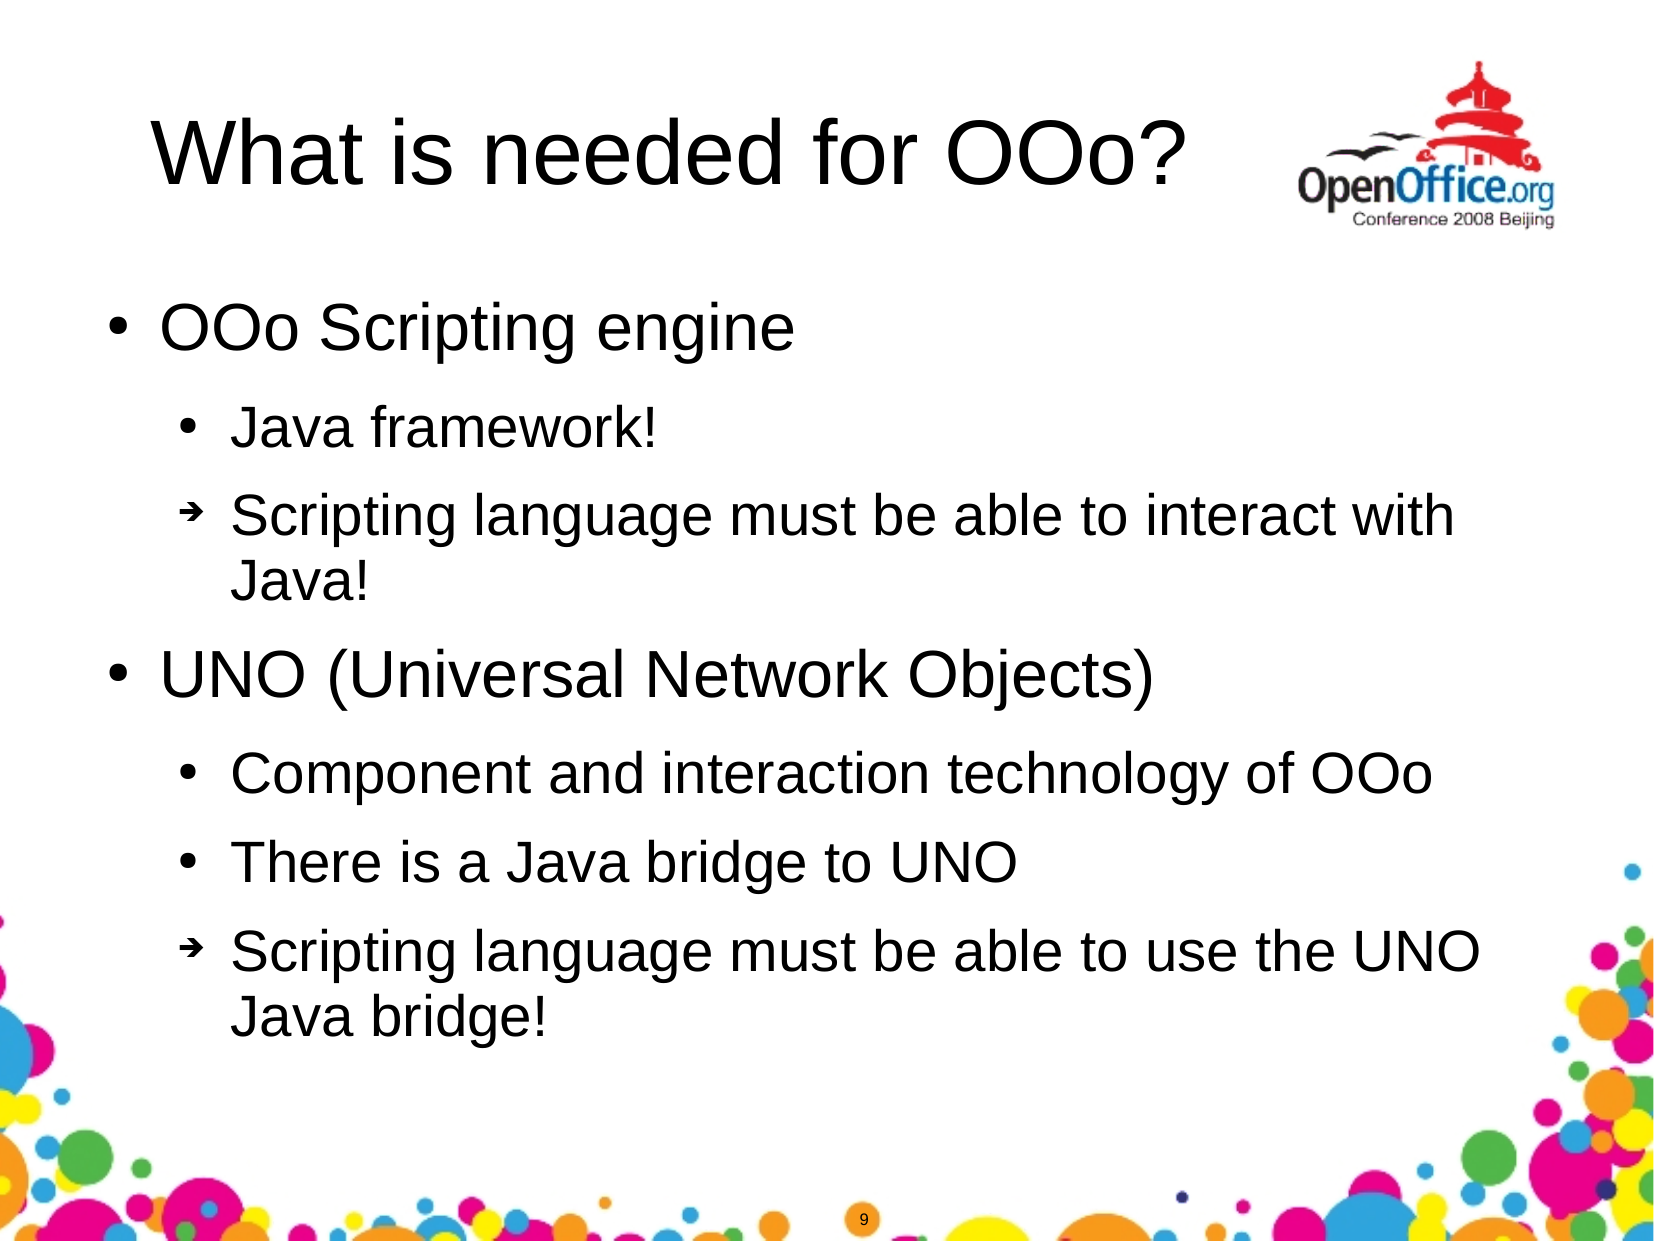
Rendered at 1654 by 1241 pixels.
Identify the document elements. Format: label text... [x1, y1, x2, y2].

picture [0, 810, 1654, 1241]
picture [1285, 51, 1569, 250]
list OOo Scripting engine Java framework! Scripting language must be able to interact with Java! UNO (Universal Network Objects) Component and interaction technology of OOo There is a Java bridge to UNO Scripting language must be able to use the UNO Java bridge! [88, 290, 1577, 1094]
title What is needed for OOo? [82, 56, 1258, 250]
